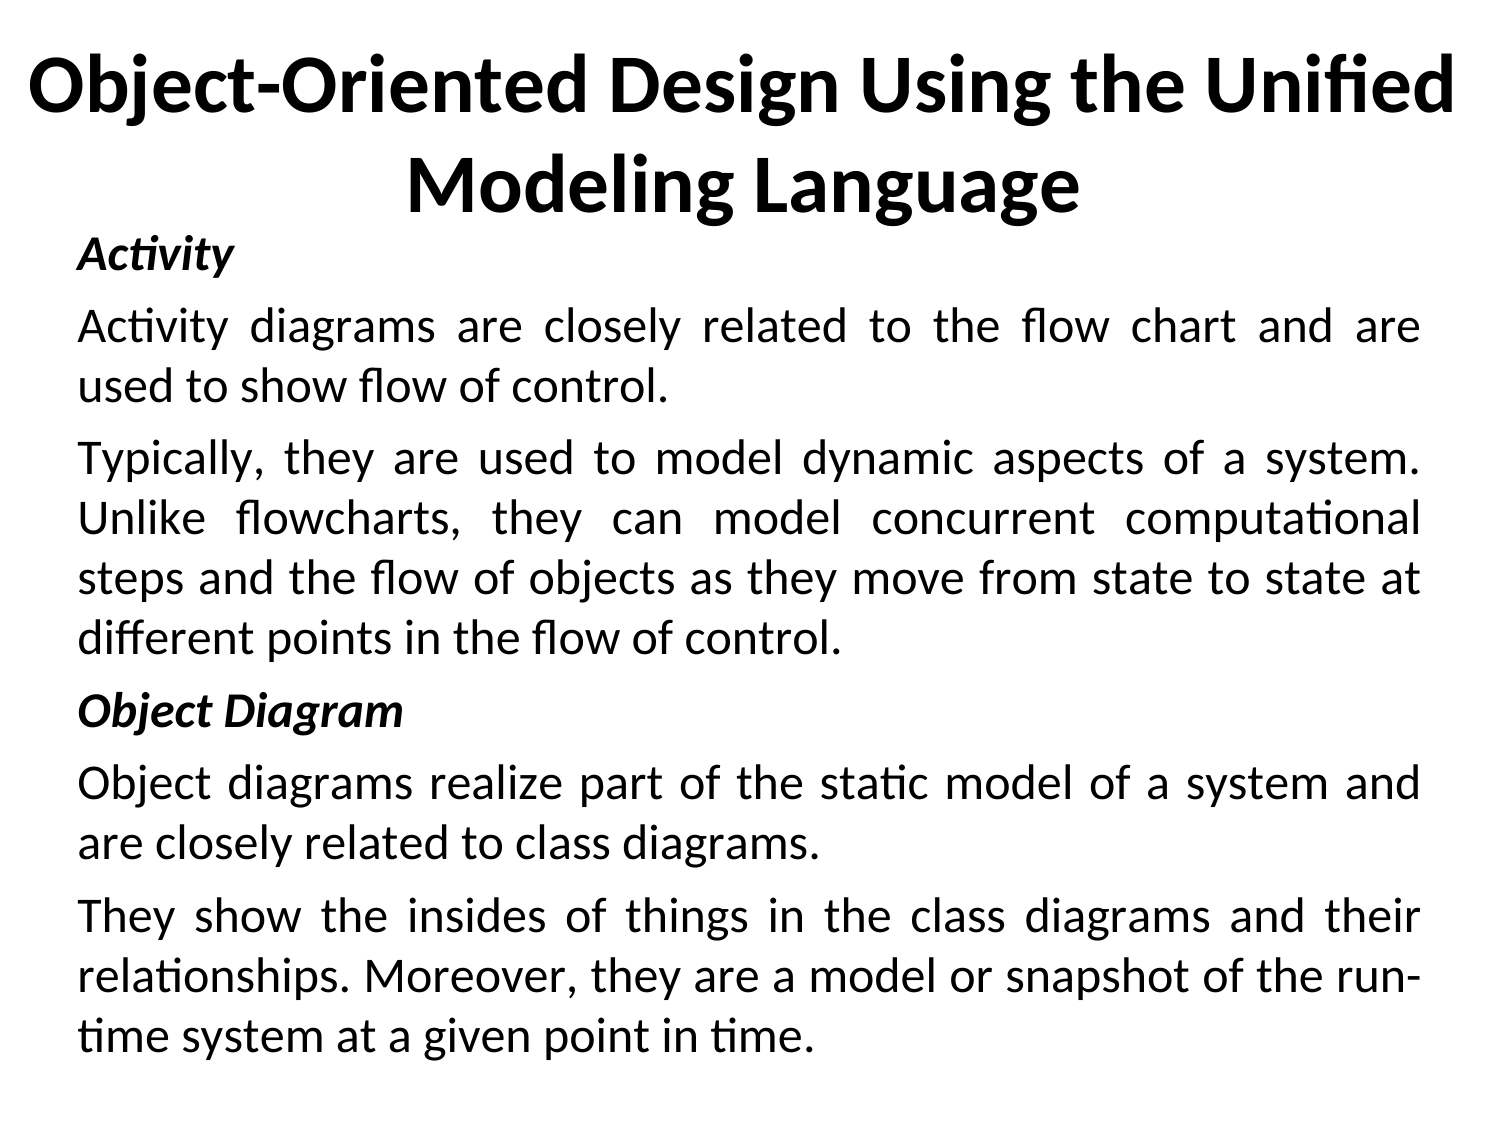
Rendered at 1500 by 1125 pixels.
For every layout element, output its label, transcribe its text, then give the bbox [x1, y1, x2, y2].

subtitle Activity Activity diagrams are closely related to the flow chart and are used to show flow of control. Typically, they are used to model dynamic aspects of a system. Unlike flowcharts, they can model concurrent computational steps and the flow of objects as they move from state to state at different points in the flow of control. Object Diagram Object diagrams realize part of the static model of a system and are closely related to class diagrams. They show the insides of things in the class diagrams and their relationships. Moreover, they are a model or snapshot of the run-time system at a given point in time. [62, 212, 1438, 1088]
title Object-Oriented Design Using the Unified Modeling Language [0, 21, 1488, 238]
